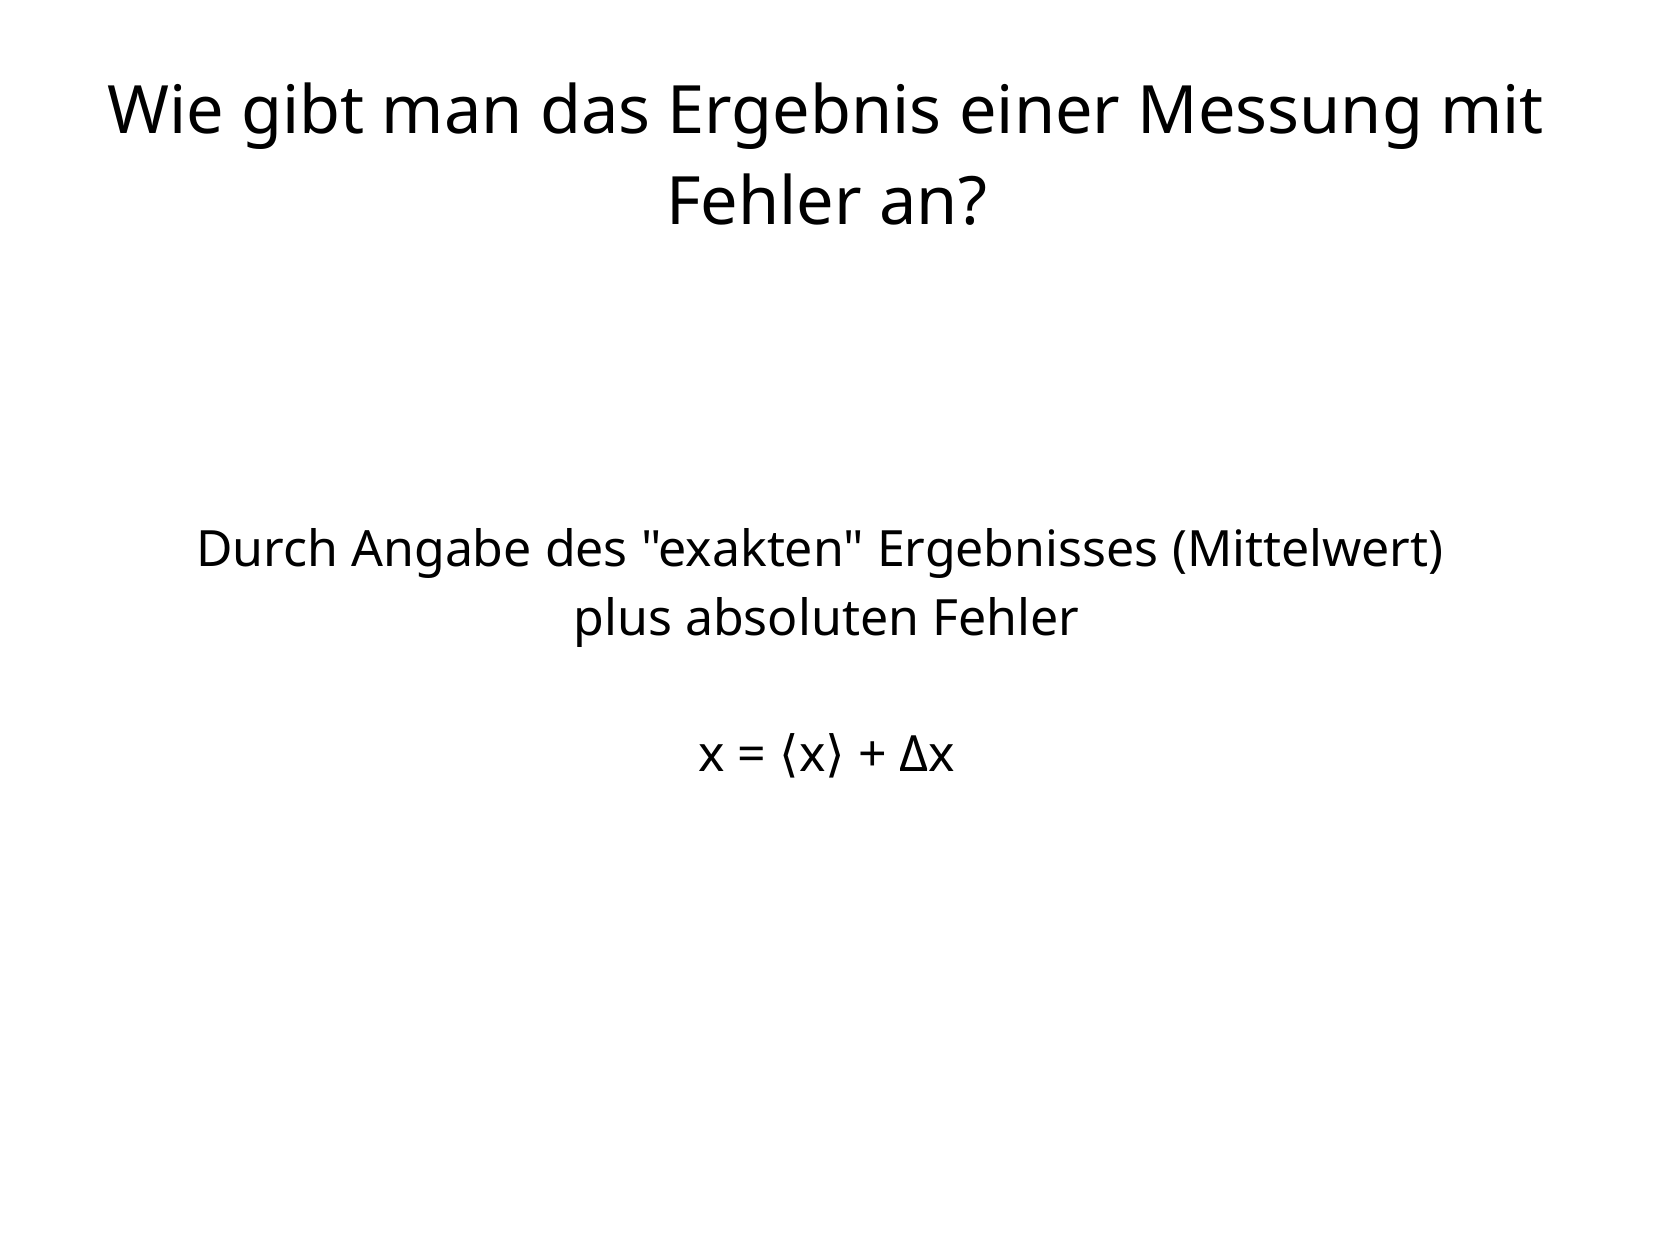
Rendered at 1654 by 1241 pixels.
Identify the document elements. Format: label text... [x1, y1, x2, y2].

subtitle Durch Angabe des "exakten" Ergebnisses (Mittelwert) plus absoluten Fehler x = ⟨x⟩ + Δx [82, 290, 1571, 1010]
title Wie gibt man das Ergebnis einer Messung mit Fehler an? [82, 49, 1571, 257]
